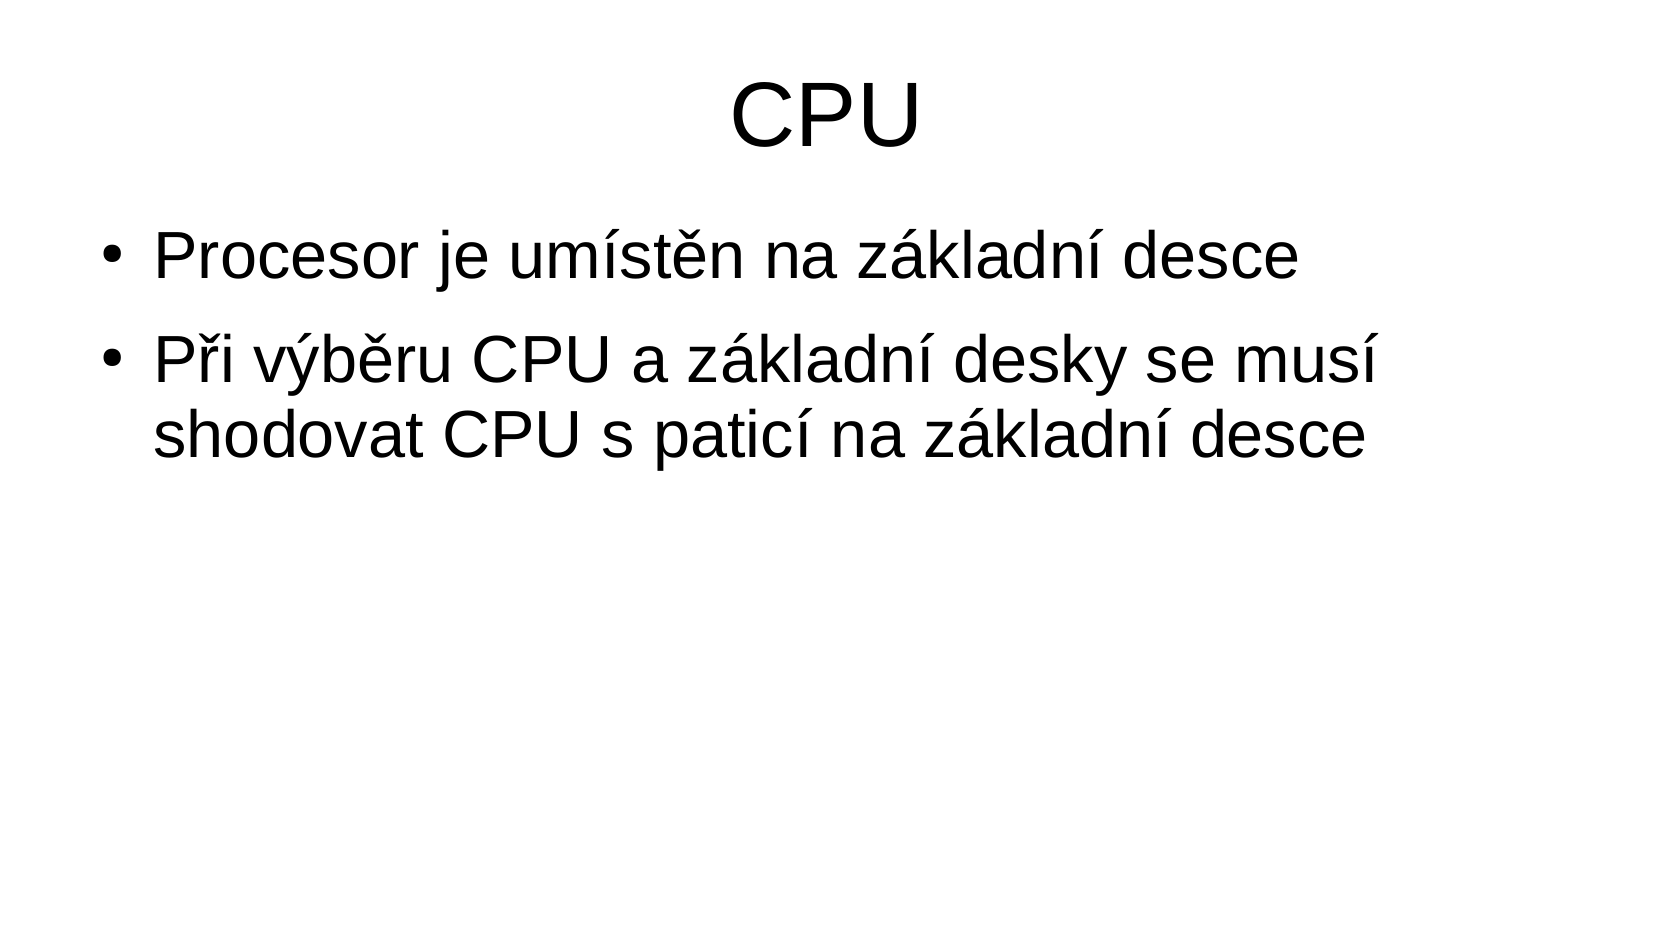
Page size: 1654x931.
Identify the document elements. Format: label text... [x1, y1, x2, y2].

list Procesor je umístěn na základní desce Při výběru CPU a základní desky se musí shodovat CPU s paticí na základní desce [82, 217, 1571, 758]
title CPU [82, 37, 1571, 193]
